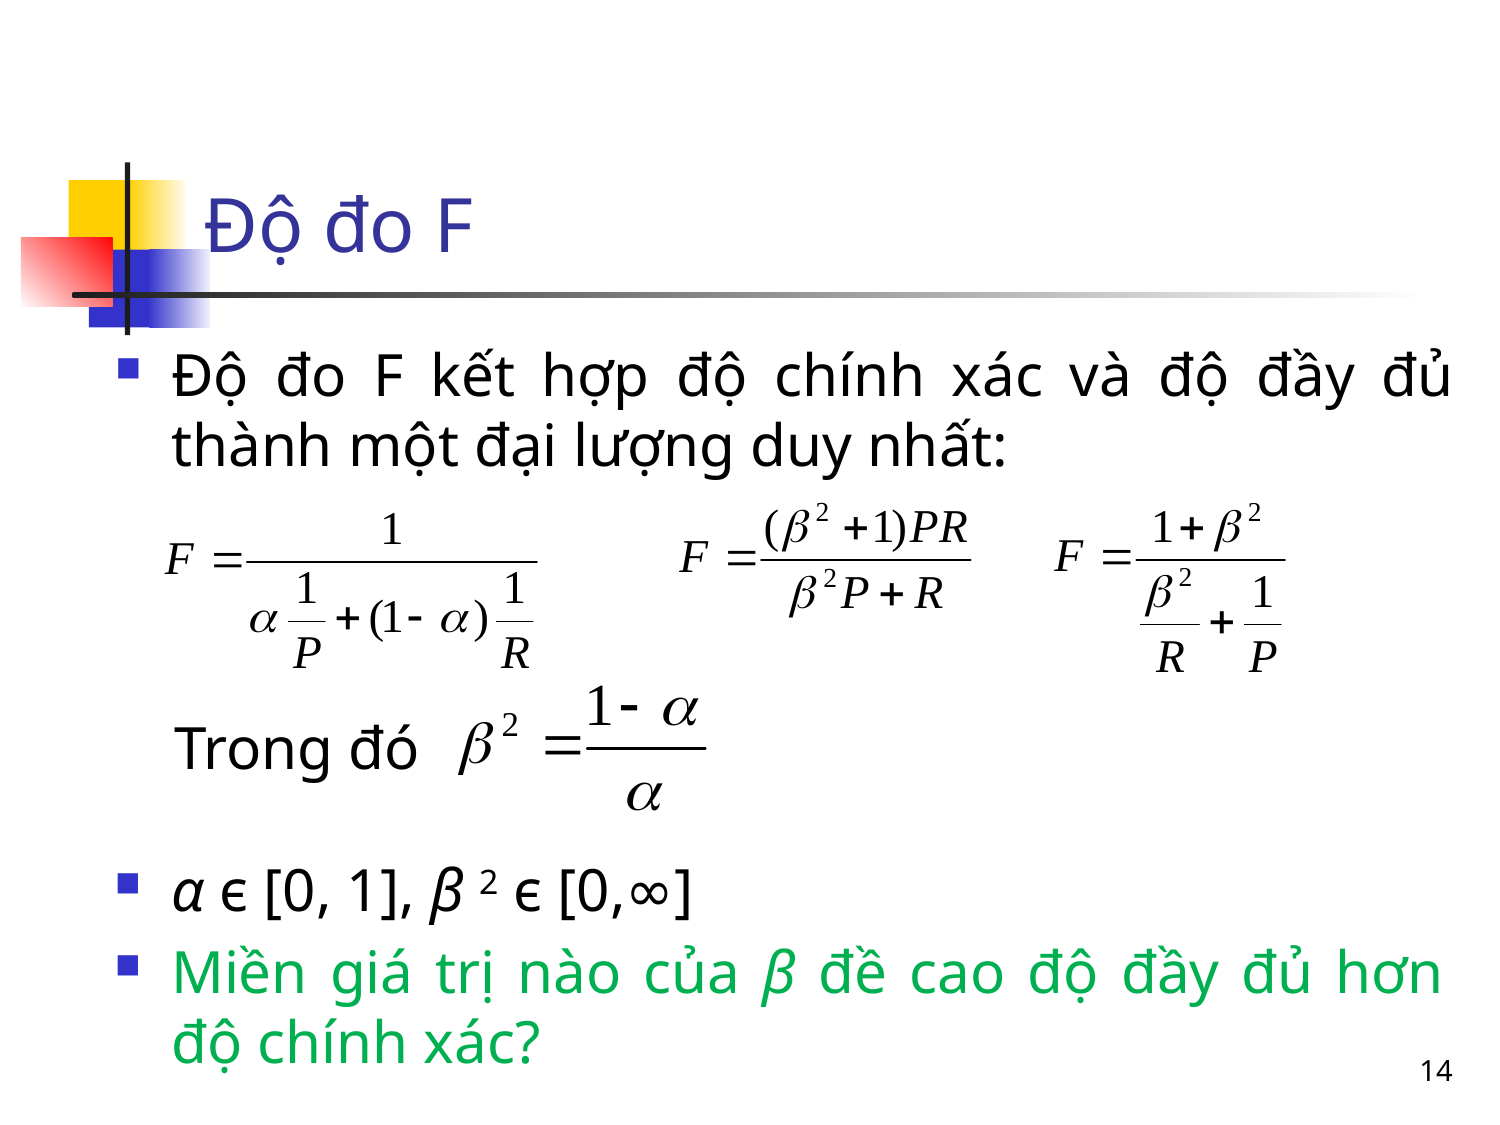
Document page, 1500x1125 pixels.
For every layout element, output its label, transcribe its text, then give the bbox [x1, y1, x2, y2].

list Độ đo F kết hợp độ chính xác và độ đầy đủ thành một đại lượng duy nhất: [100, 331, 1469, 492]
picture [1045, 489, 1294, 682]
slide_number <number> [1155, 1024, 1468, 1100]
chart [1046, 491, 1295, 685]
title Độ đo F [188, 35, 1468, 275]
chart [672, 491, 984, 630]
chart [448, 668, 721, 825]
text_box Trong đó [159, 703, 447, 789]
text_box α ϵ [0, 1], β 2 ϵ [0,∞] Miền giá trị nào của β đề cao độ đầy đủ hơn độ chính xác? [100, 846, 1459, 1051]
picture [670, 489, 982, 628]
picture [156, 500, 719, 823]
